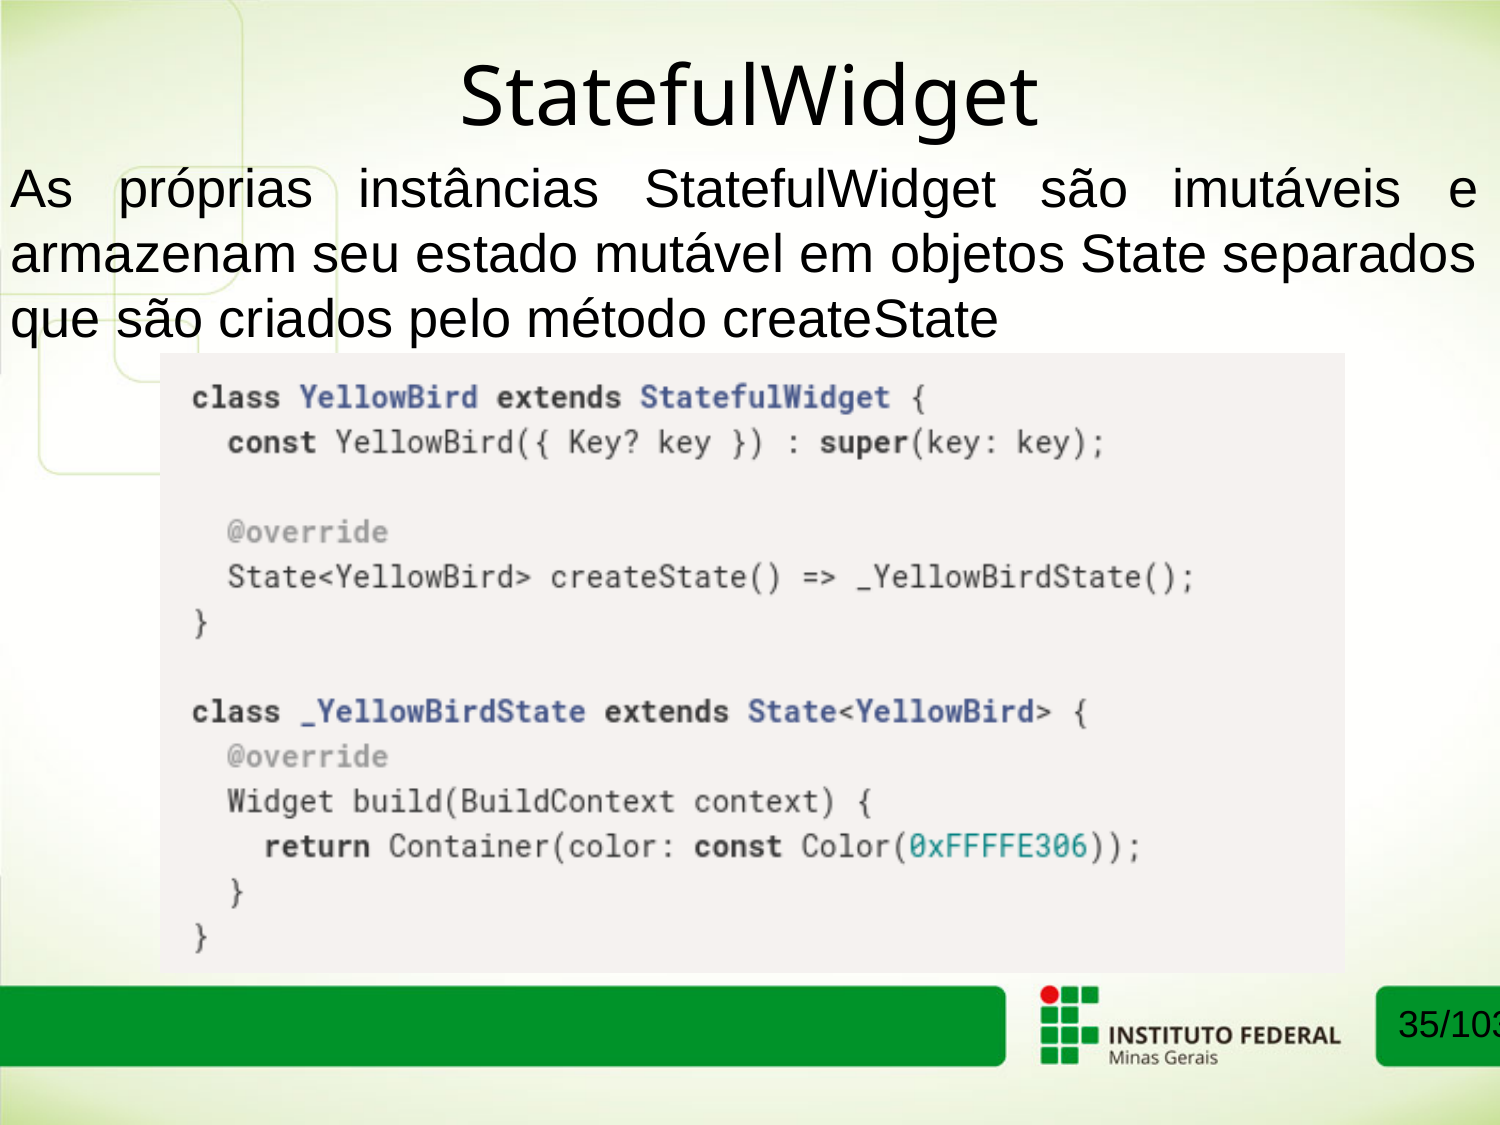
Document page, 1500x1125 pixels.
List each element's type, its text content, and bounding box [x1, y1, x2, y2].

text_box StatefulWidget [74, 30, 1425, 153]
text_box As próprias instâncias StatefulWidget são imutáveis ​​e armazenam seu estado mutável em objetos State separados que são criados pelo método createState [10, 153, 1479, 349]
picture [0, 0, 1500, 1125]
